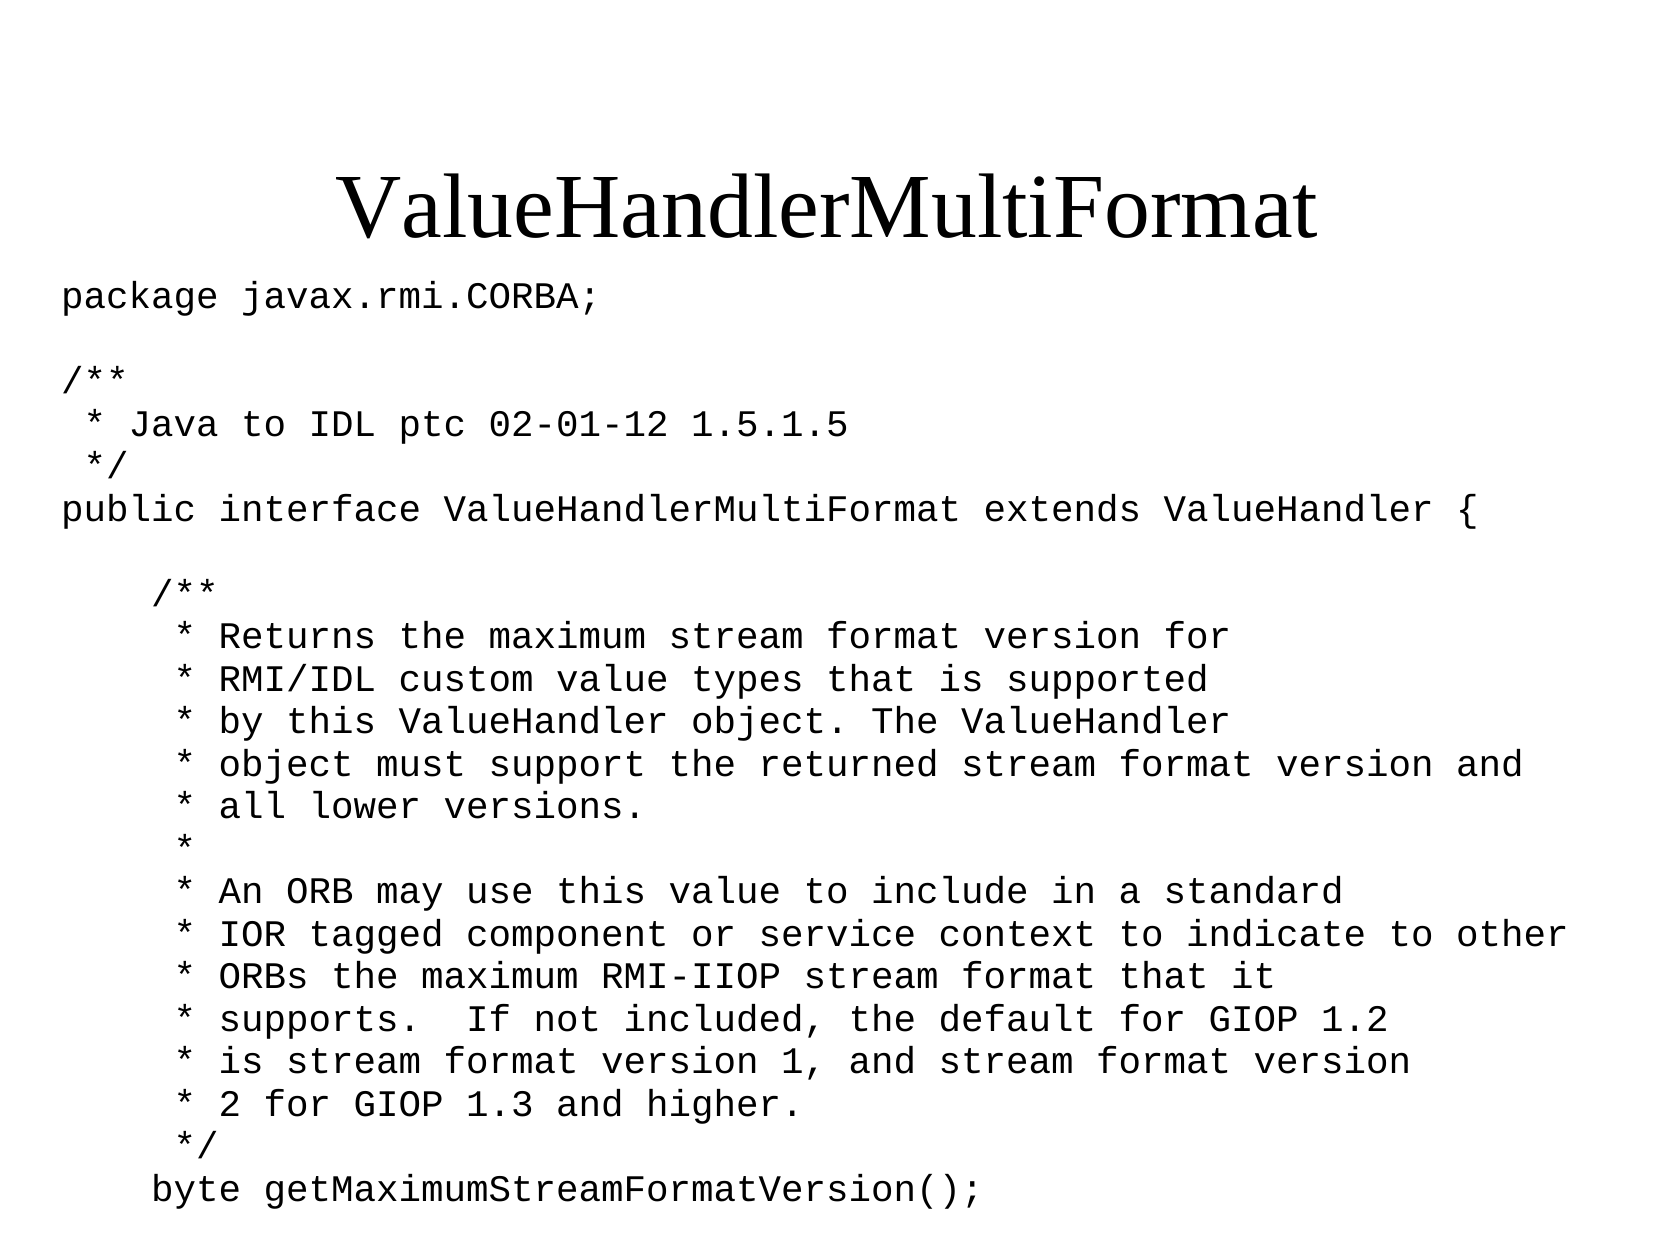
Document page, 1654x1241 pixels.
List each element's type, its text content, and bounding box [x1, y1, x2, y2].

text_box package javax.rmi.CORBA; /** * Java to IDL ptc 02-01-12 1.5.1.5 */ public interface ValueHandlerMultiFormat extends ValueHandler { /** * Returns the maximum stream format version for * RMI/IDL custom value types that is supported * by this ValueHandler object. The ValueHandler * object must support the returned stream format version and * all lower versions. * * An ORB may use this value to include in a standard * IOR tagged component or service context to indicate to other * ORBs the maximum RMI-IIOP stream format that it * supports. If not included, the default for GIOP 1.2 * is stream format version 1, and stream format version * 2 for GIOP 1.3 and higher. */ byte getMaximumStreamFormatVersion(); [61, 277, 1575, 1204]
title ValueHandlerMultiFormat [121, 102, 1534, 277]
